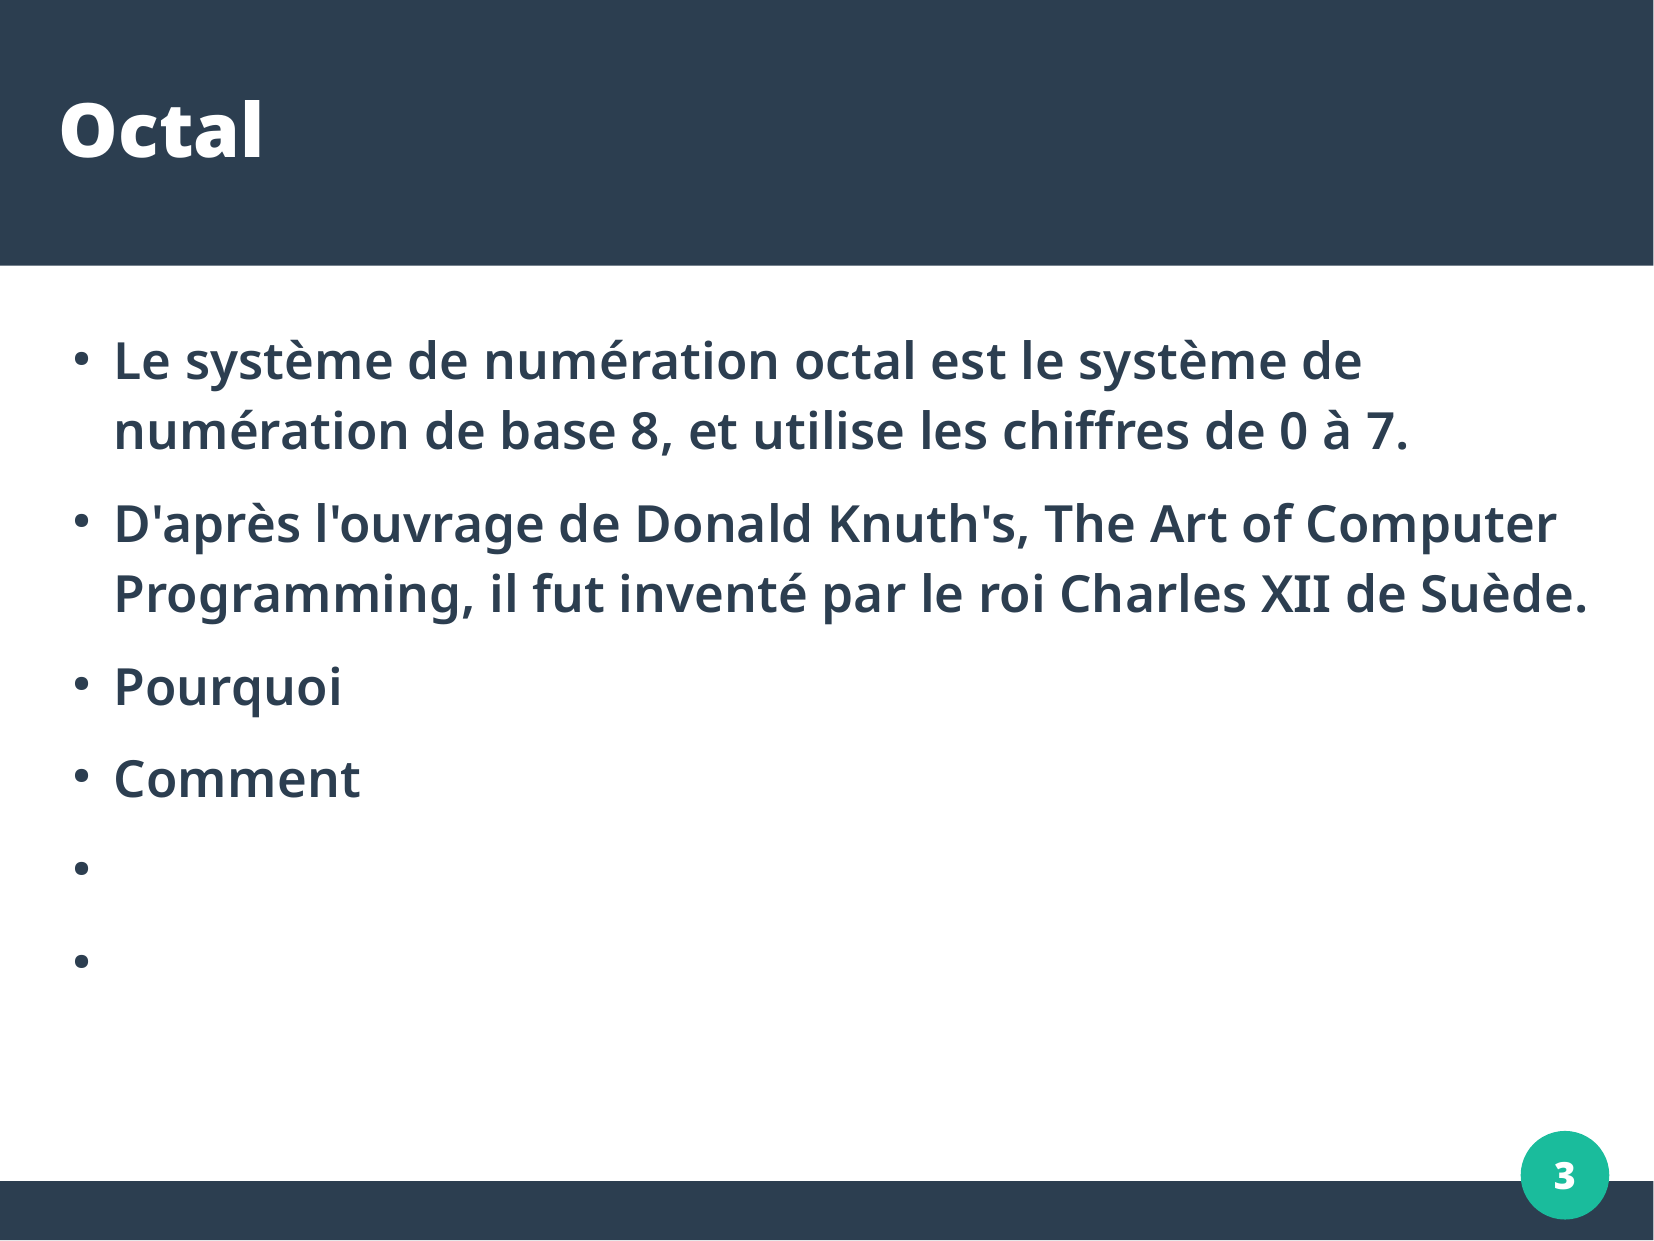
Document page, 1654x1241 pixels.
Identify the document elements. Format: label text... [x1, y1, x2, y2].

list Le système de numération octal est le système de numération de base 8, et utilise les chiffres de 0 à 7. D'après l'ouvrage de Donald Knuth's, The Art of Computer Programming, il fut inventé par le roi Charles XII de Suède. Pourquoi Comment [59, 324, 1595, 1152]
title Octal [59, 49, 1595, 207]
